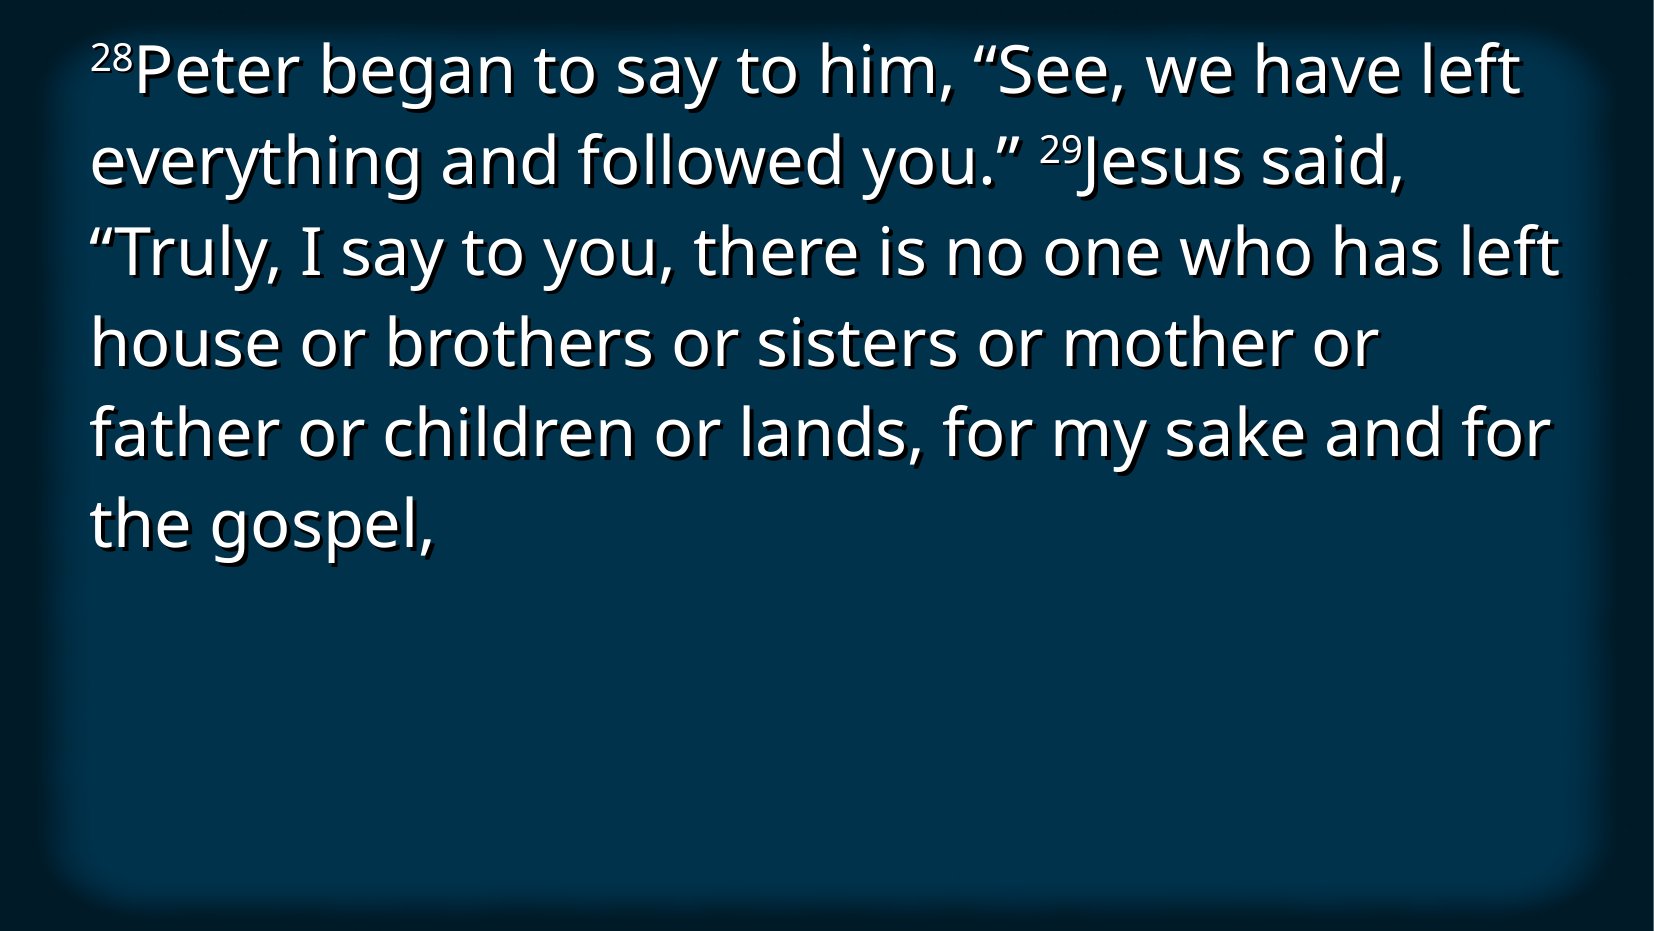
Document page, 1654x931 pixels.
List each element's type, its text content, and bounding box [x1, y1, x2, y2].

picture [0, 0, 1654, 931]
text_box 28Peter began to say to him, “See, we have left everything and followed you.” 29Jesus said, “Truly, I say to you, there is no one who has left house or brothers or sisters or mother or father or children or lands, for my sake and for the gospel, [75, 15, 1591, 474]
